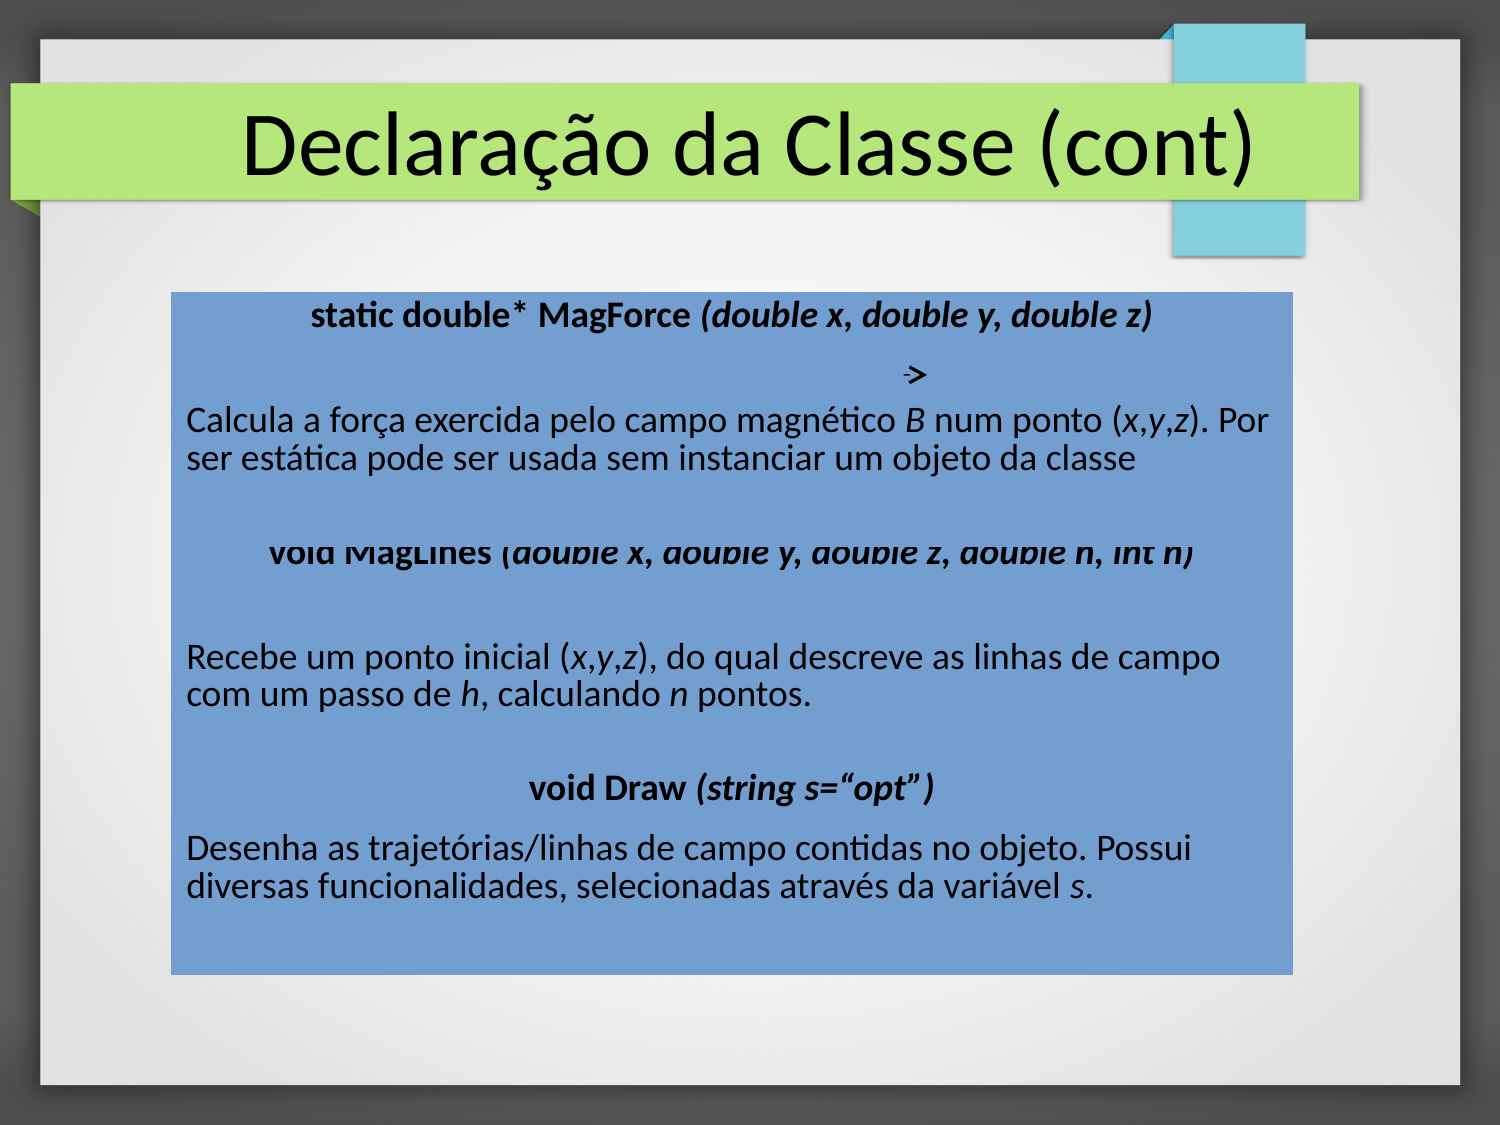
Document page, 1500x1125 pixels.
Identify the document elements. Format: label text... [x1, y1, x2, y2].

picture [0, 0, 1500, 1125]
table_header static double* MagForce (double x, double y, double z) [171, 292, 1293, 397]
table_cell Calcula a força exercida pelo campo magnético B num ponto (x,y,z). Por ser estática pode ser usada sem instanciar um objeto da classe [171, 397, 1293, 547]
table_cell Desenha as trajetórias/linhas de campo contidas no objeto. Possui diversas funcionalidades, selecionadas através da variável s. [171, 825, 1293, 975]
text_box Declaração da Classe (cont) [75, 45, 1425, 233]
table_header void Draw (string s=“opt”) [171, 765, 1293, 825]
table_header void MagLines (double x, double y, double z, double h, int n) [171, 547, 1293, 633]
table_cell Recebe um ponto inicial (x,y,z), do qual descreve as linhas de campo com um passo de h, calculando n pontos. [171, 633, 1293, 765]
